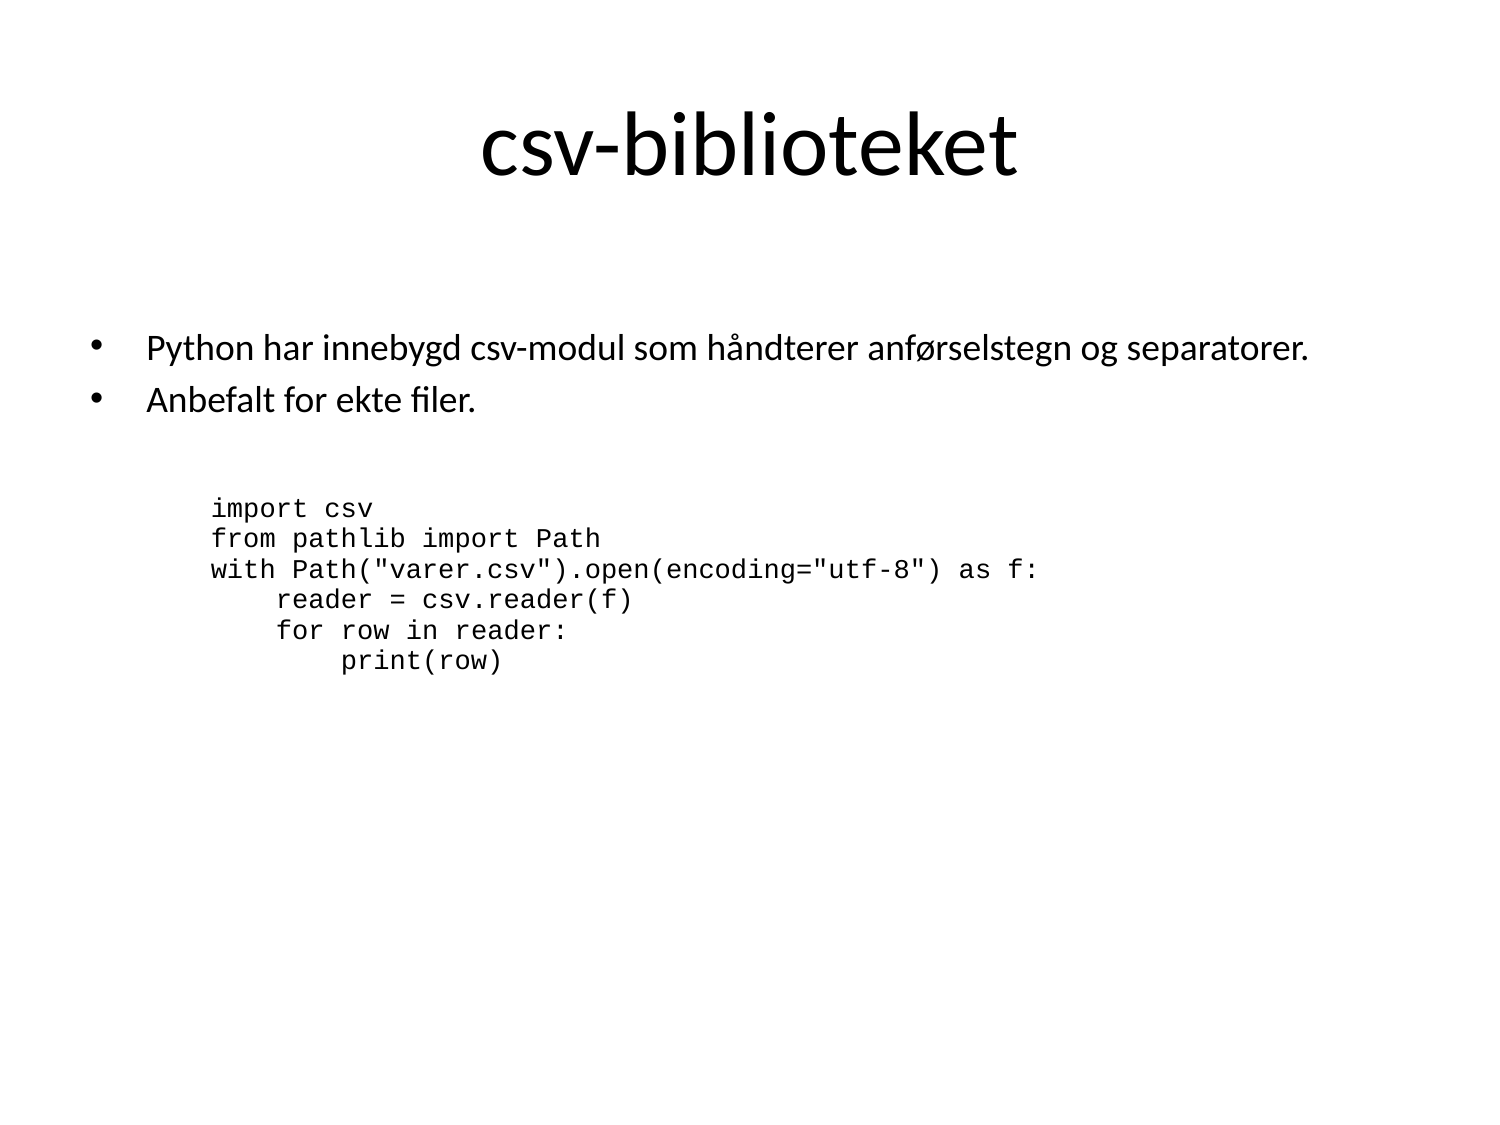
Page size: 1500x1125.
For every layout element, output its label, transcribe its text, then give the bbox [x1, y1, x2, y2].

text_box import csv from pathlib import Path with Path("varer.csv").open(encoding="utf-8") as f: reader = csv.reader(f) for row in reader: print(row) [196, 487, 1126, 747]
list Python har innebygd csv-modul som håndterer anførselstegn og separatorer. Anbefalt for ekte filer. [75, 262, 1425, 1005]
title csv-biblioteket [75, 45, 1425, 233]
